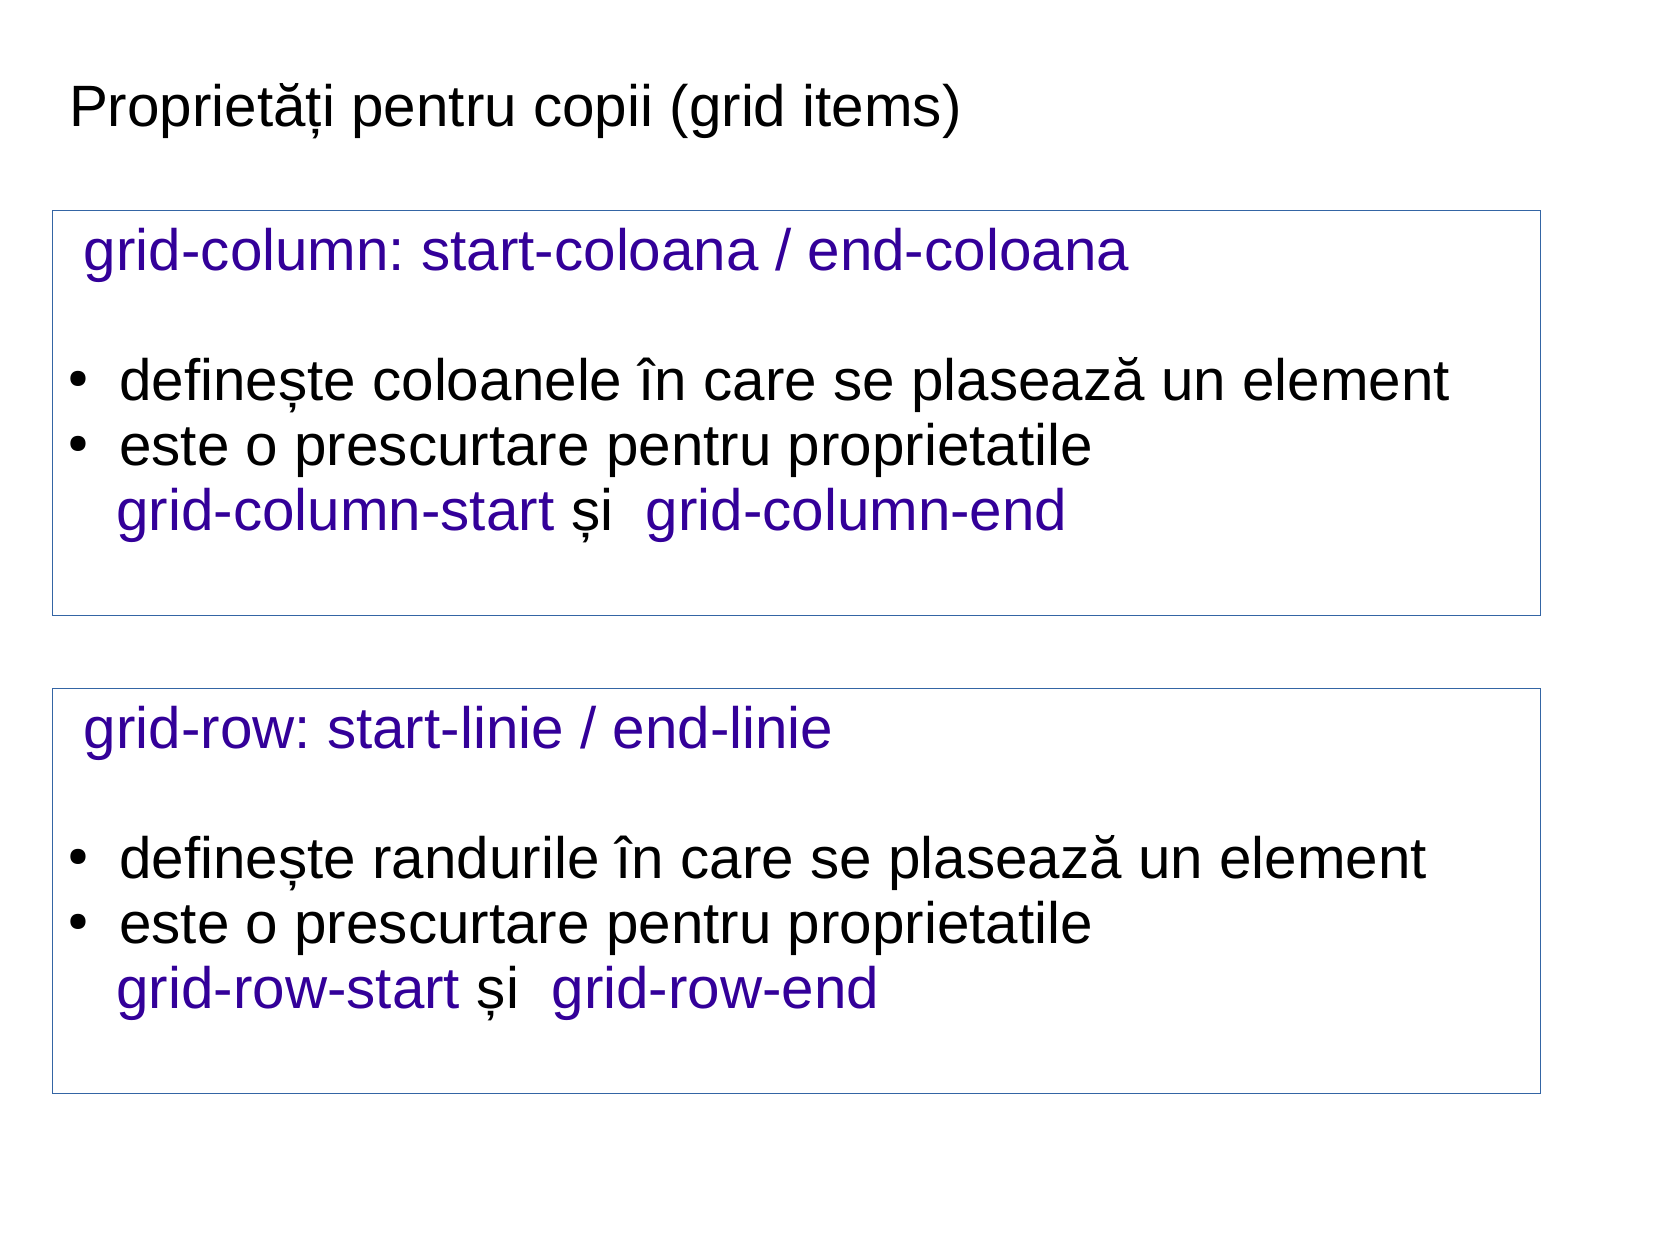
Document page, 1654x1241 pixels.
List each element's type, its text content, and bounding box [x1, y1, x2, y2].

text_box grid-row: start-linie / end-linie definește randurile în care se plasează un element este o prescurtare pentru proprietatile grid-row-start și grid-row-end [52, 688, 1541, 1094]
text_box Proprietăți pentru copii (grid items) [54, 66, 1632, 242]
text_box grid-column: start-coloana / end-coloana definește coloanele în care se plasează un element este o prescurtare pentru proprietatile grid-column-start și grid-column-end [52, 210, 1541, 616]
